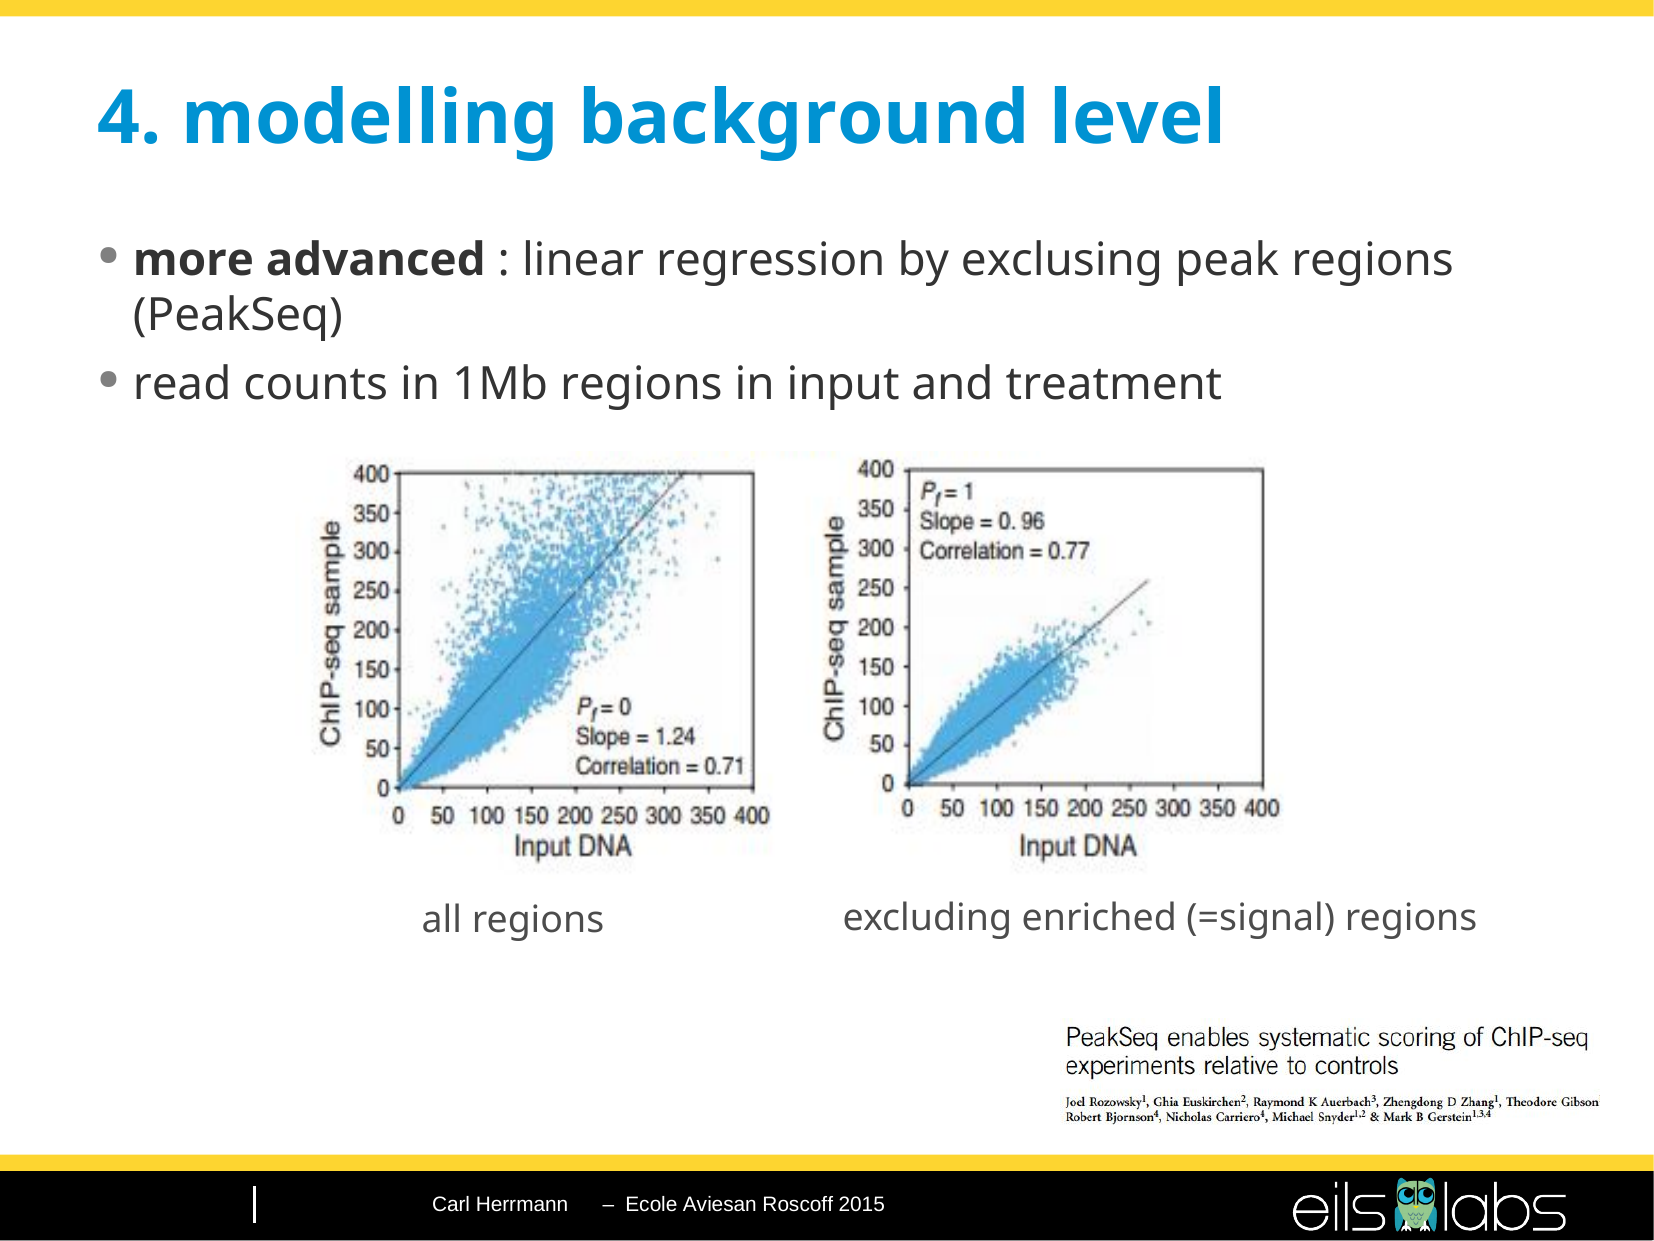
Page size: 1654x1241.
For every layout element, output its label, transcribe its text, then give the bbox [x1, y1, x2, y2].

picture [295, 451, 1286, 879]
title 4. modelling background level [82, 61, 1571, 168]
list more advanced : linear regression by exclusing peak regions (PeakSeq) read counts in 1Mb regions in input and treatment [82, 222, 1538, 1010]
text_box excluding enriched (=signal) regions [827, 882, 1483, 949]
picture [1060, 1018, 1600, 1125]
text_box all regions [406, 884, 617, 952]
picture [1292, 1177, 1566, 1232]
